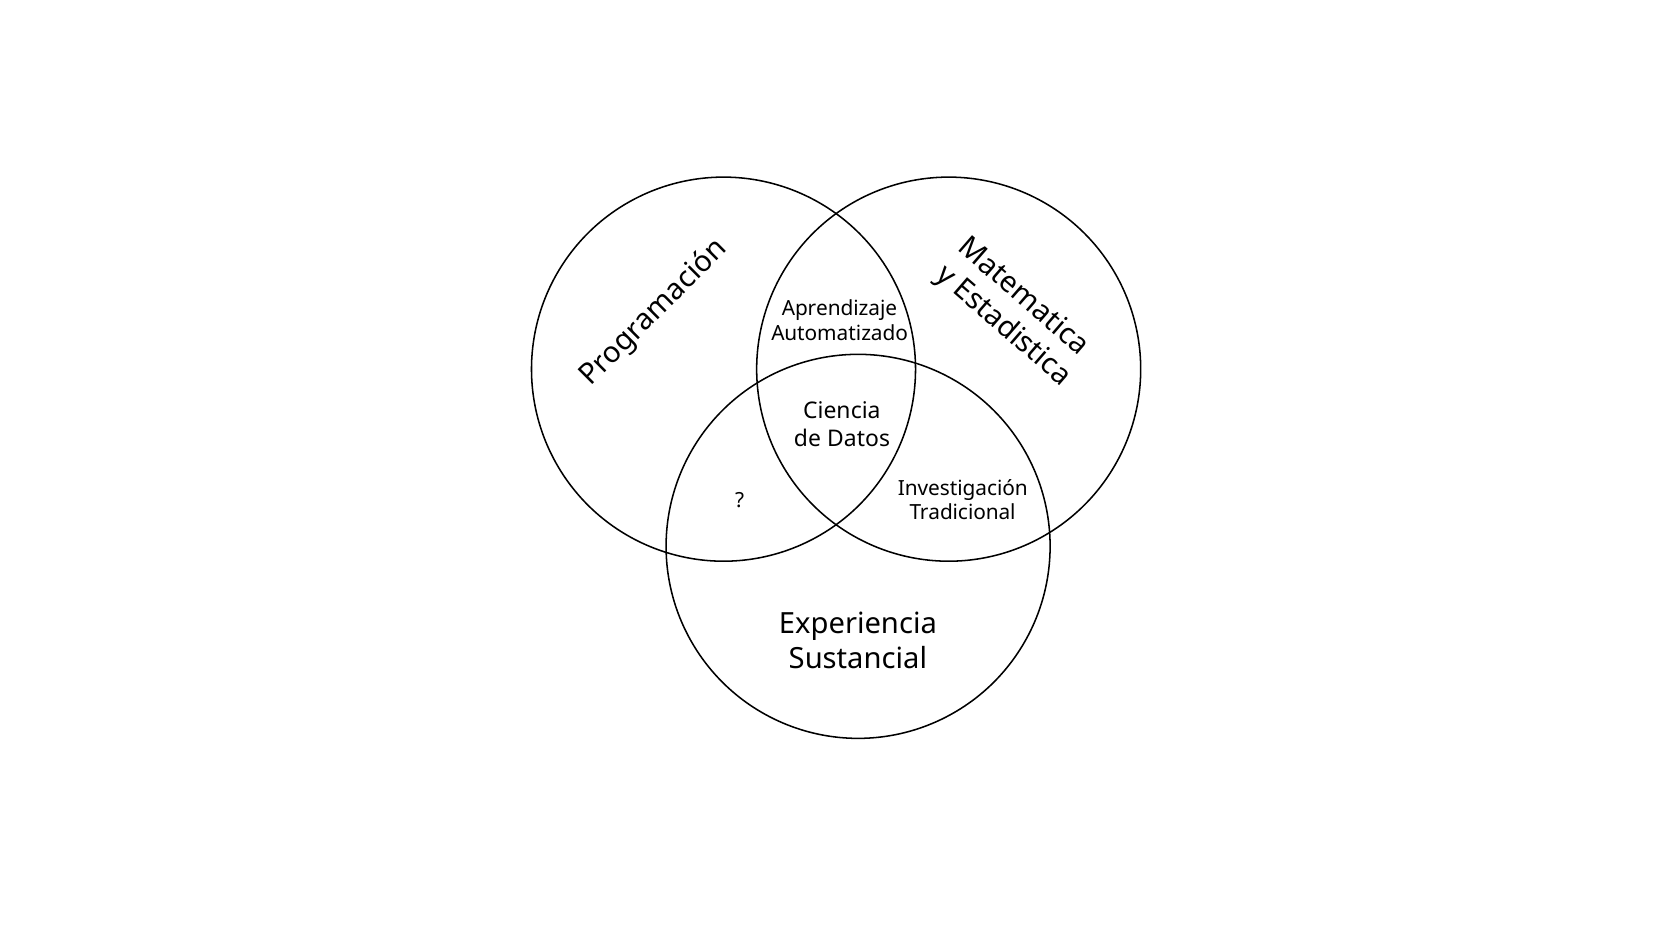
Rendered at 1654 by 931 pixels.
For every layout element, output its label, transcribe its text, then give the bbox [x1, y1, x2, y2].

text_box Ciencia de Datos [776, 380, 908, 466]
text_box ? [707, 471, 772, 527]
text_box Matematica y Estadistica [902, 201, 1131, 419]
text_box Programación [548, 194, 766, 413]
text_box Experiencia Sustancial [693, 589, 1023, 690]
text_box Investigación Tradicional [875, 458, 1051, 540]
text_box Aprendizaje Automatizado [750, 279, 929, 360]
